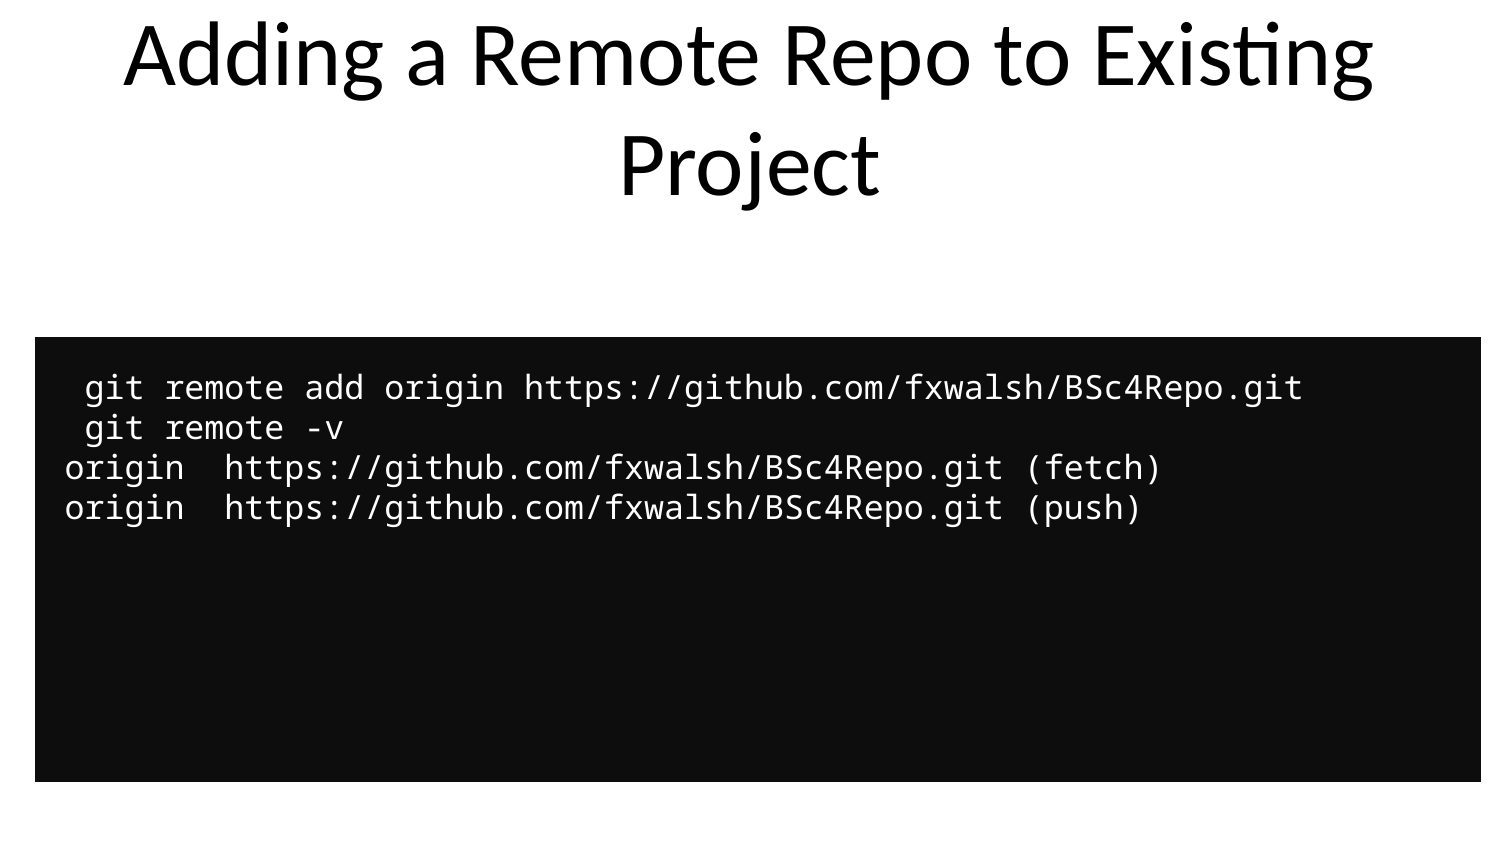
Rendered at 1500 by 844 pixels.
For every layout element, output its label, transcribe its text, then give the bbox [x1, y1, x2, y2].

text_box git remote add origin https://github.com/fxwalsh/BSc4Repo.git git remote -v origin https://github.com/fxwalsh/BSc4Repo.git (fetch) origin https://github.com/fxwalsh/BSc4Repo.git (push) [49, 359, 1500, 574]
text_box [33, 335, 1482, 783]
text_box Adding a Remote Repo to Existing Project [75, 33, 1425, 175]
